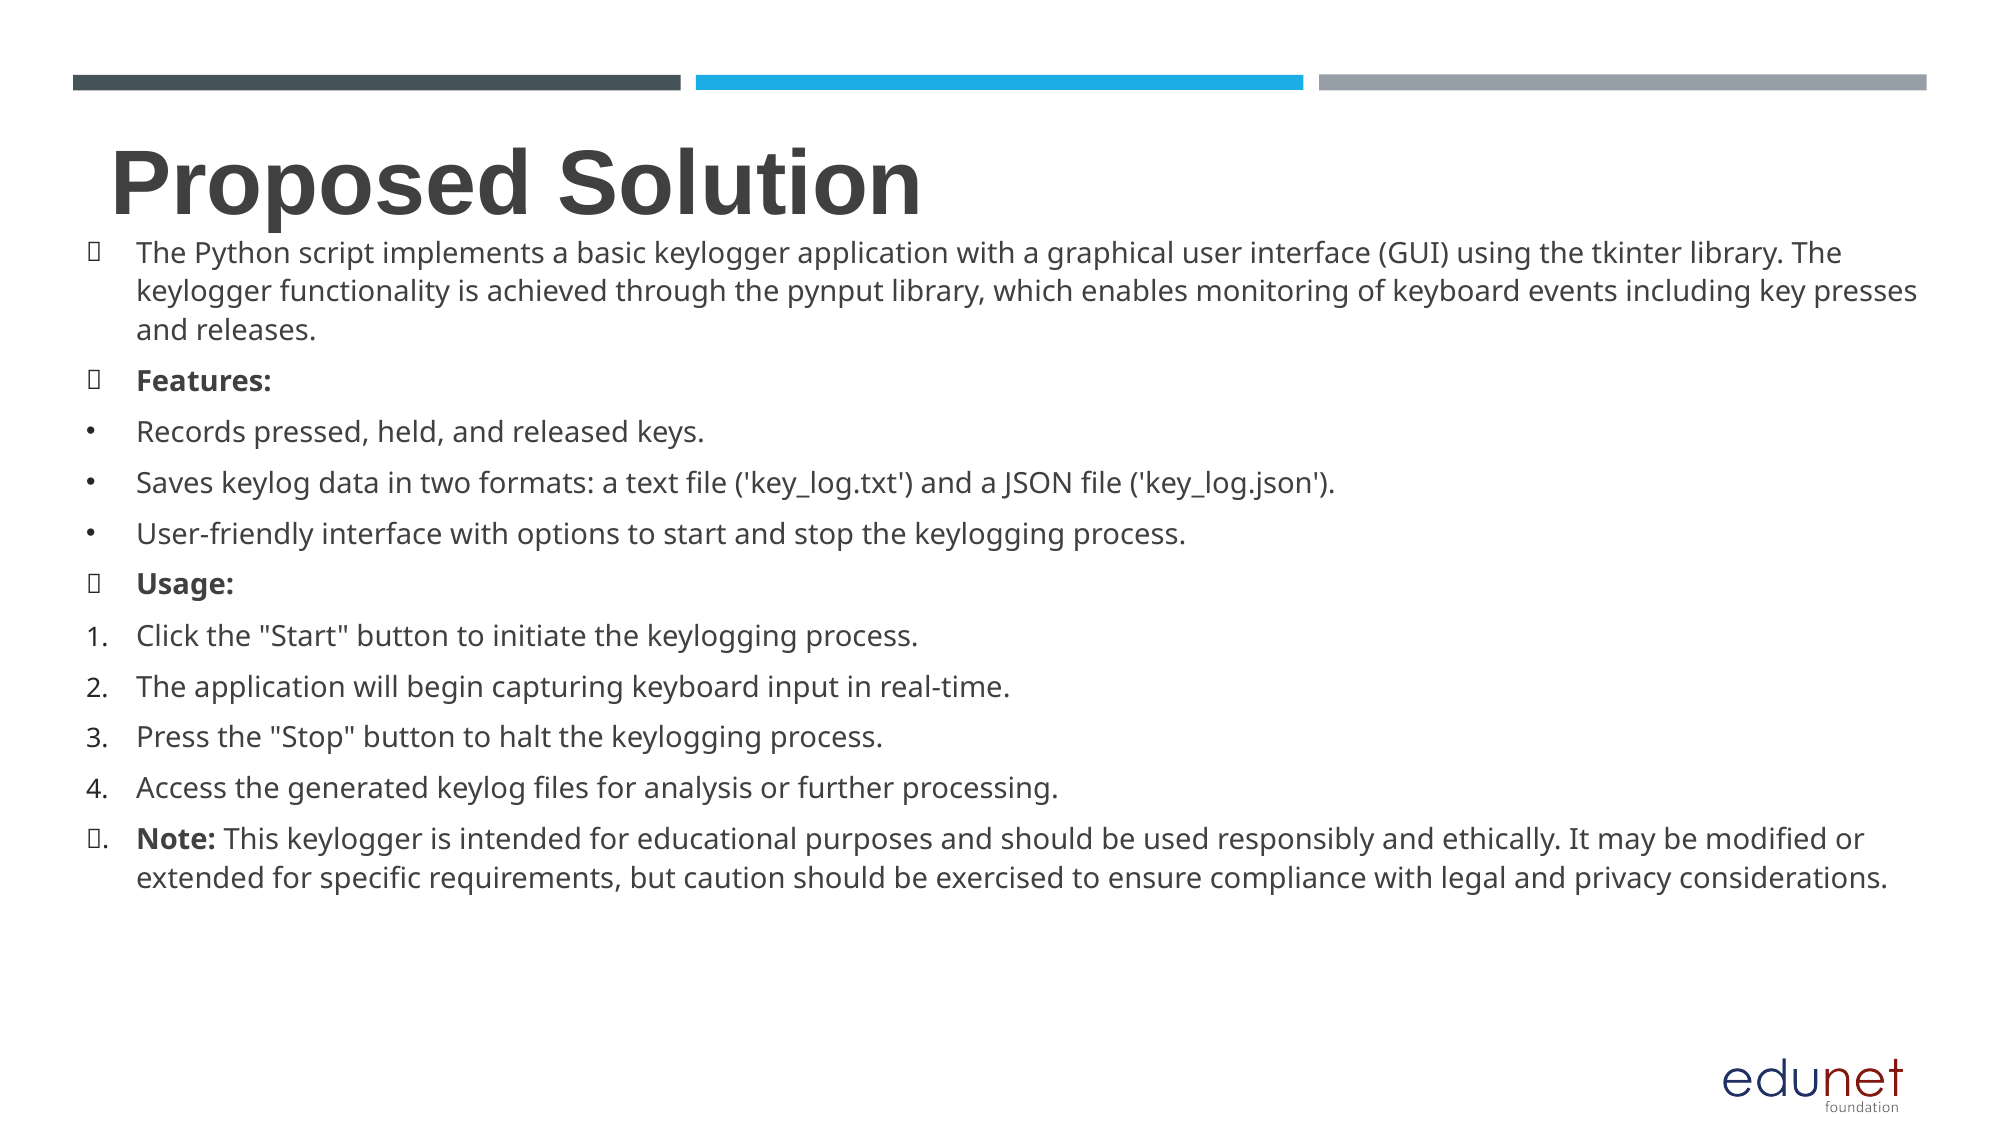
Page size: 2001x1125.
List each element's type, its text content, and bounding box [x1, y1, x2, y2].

list The Python script implements a basic keylogger application with a graphical user interface (GUI) using the tkinter library. The keylogger functionality is achieved through the pynput library, which enables monitoring of keyboard events including key presses and releases. Features: Records pressed, held, and released keys. Saves keylog data in two formats: a text file ('key_log.txt') and a JSON file ('key_log.json'). User-friendly interface with options to start and stop the keylogging process. Usage: Click the "Start" button to initiate the keylogging process. The application will begin capturing keyboard input in real-time. Press the "Stop" button to halt the keylogging process. Access the generated keylog files for analysis or further processing. Note: This keylogger is intended for educational purposes and should be used responsibly and ethically. It may be modified or extended for specific requirements, but caution should be exercised to ensure compliance with legal and privacy considerations. [70, 219, 1976, 906]
title Proposed Solution [95, 115, 1905, 203]
picture [1719, 1056, 1905, 1116]
